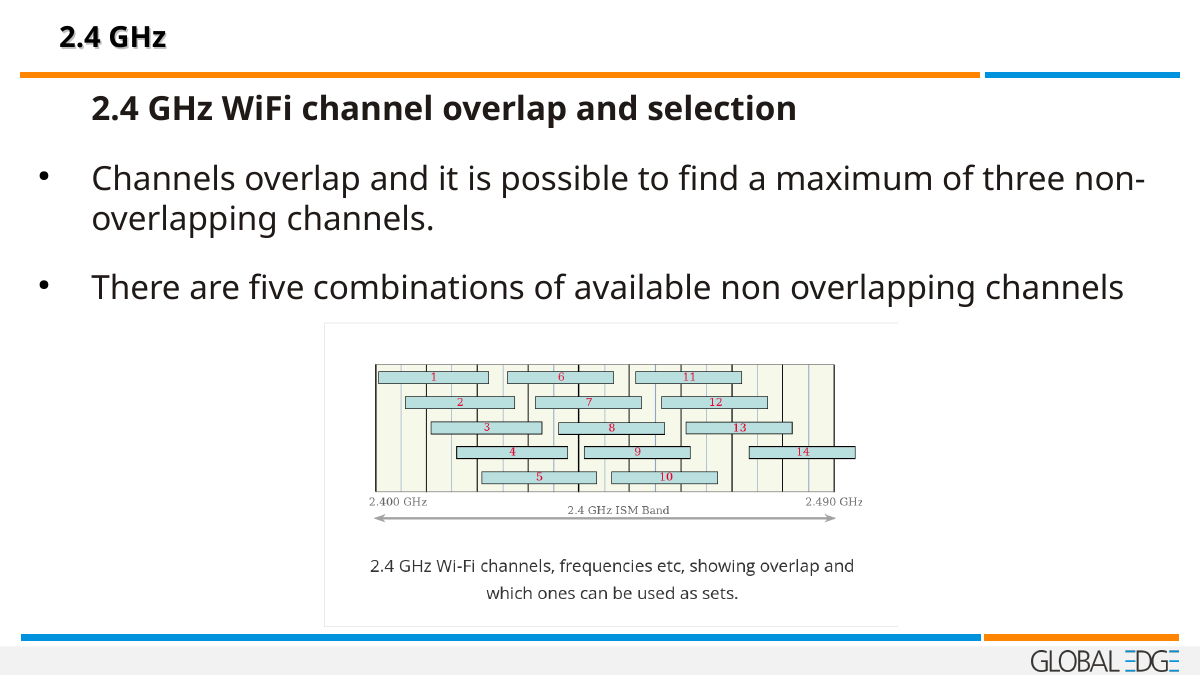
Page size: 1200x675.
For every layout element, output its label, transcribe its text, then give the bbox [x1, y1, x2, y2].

list 2.4 GHz WiFi channel overlap and selection Channels overlap and it is possible to find a maximum of three non-overlapping channels. There are five combinations of available non overlapping channels [20, 87, 1179, 628]
picture [1031, 650, 1179, 672]
title 2.4 GHz [12, 9, 1088, 63]
picture [323, 321, 898, 628]
